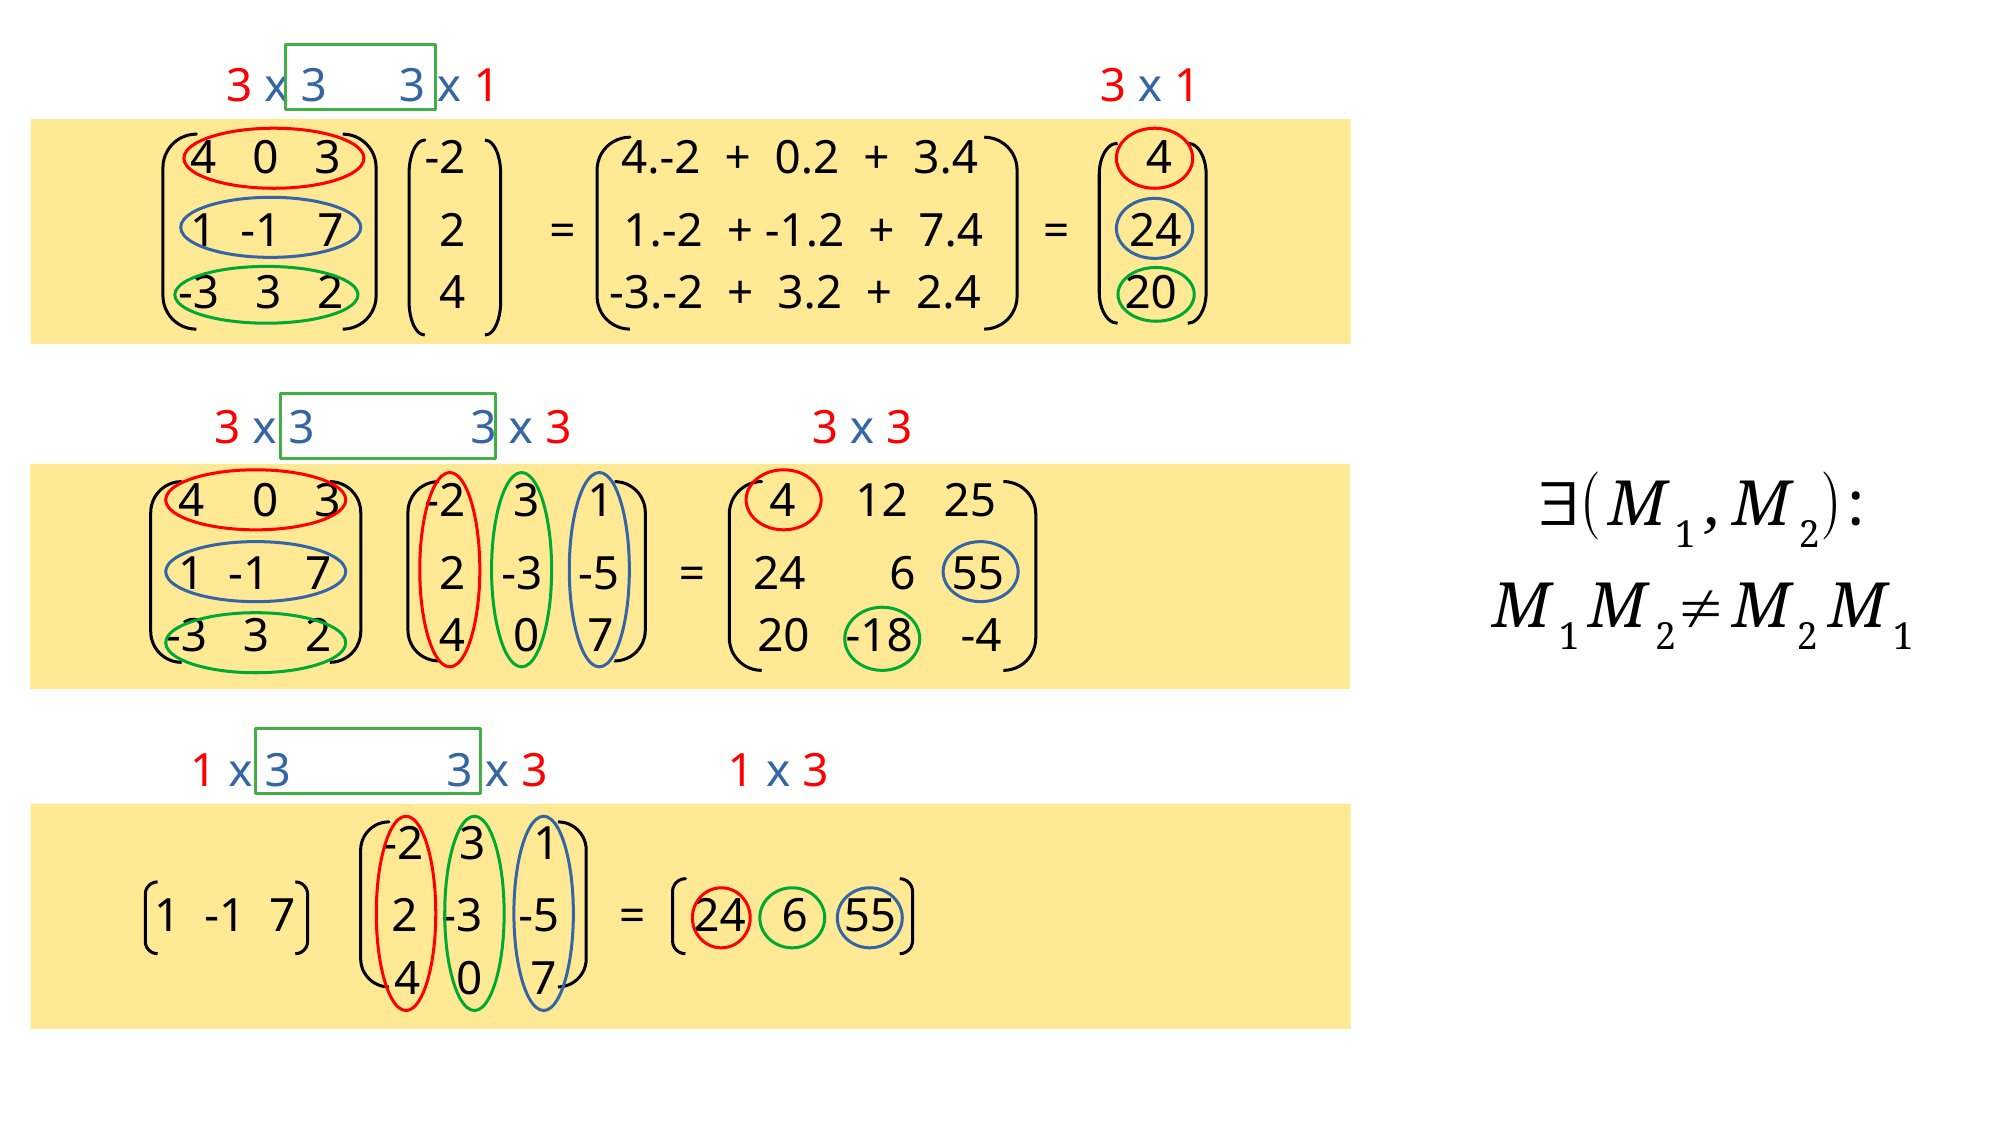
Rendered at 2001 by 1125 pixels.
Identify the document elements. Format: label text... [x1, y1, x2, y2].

text_box 3 x 3 3 x 1 3 x 1 4 0 3 -2 4.-2 + 0.2 + 3.4 4 1 -1 7 2 = 1.-2 + -1.2 + 7.4 = 24 -3 3 2 4 -3.-2 + 3.2 + 2.4 20 3 x 3 3 x 3 3 x 3 4 0 3 -2 3 1 4 12 25 1 -1 7 2 -3 -5 = 24 6 55 -3 3 2 4 0 7 20 -18 -4 1 x 3 3 x 3 1 x 3 -2 3 1 1 -1 7 2 -3 -5 = 24 6 55 4 0 7 [287, 46, 434, 108]
text_box [30, 119, 127, 345]
text_box [30, 803, 127, 1029]
text_box [30, 463, 127, 689]
text_box 3 x 3 3 x 1 3 x 1 4 0 3 -2 4.-2 + 0.2 + 3.4 4 1 -1 7 2 = 1.-2 + -1.2 + 7.4 = 24 -3 3 2 4 -3.-2 + 3.2 + 2.4 20 3 x 3 3 x 3 3 x 3 4 0 3 -2 3 1 4 12 25 1 -1 7 2 -3 -5 = 24 6 55 -3 3 2 4 0 7 20 -18 -4 1 x 3 3 x 3 1 x 3 -2 3 1 1 -1 7 2 -3 -5 = 24 6 55 4 0 7 [127, 45, 1433, 1111]
chart [1482, 459, 1921, 661]
